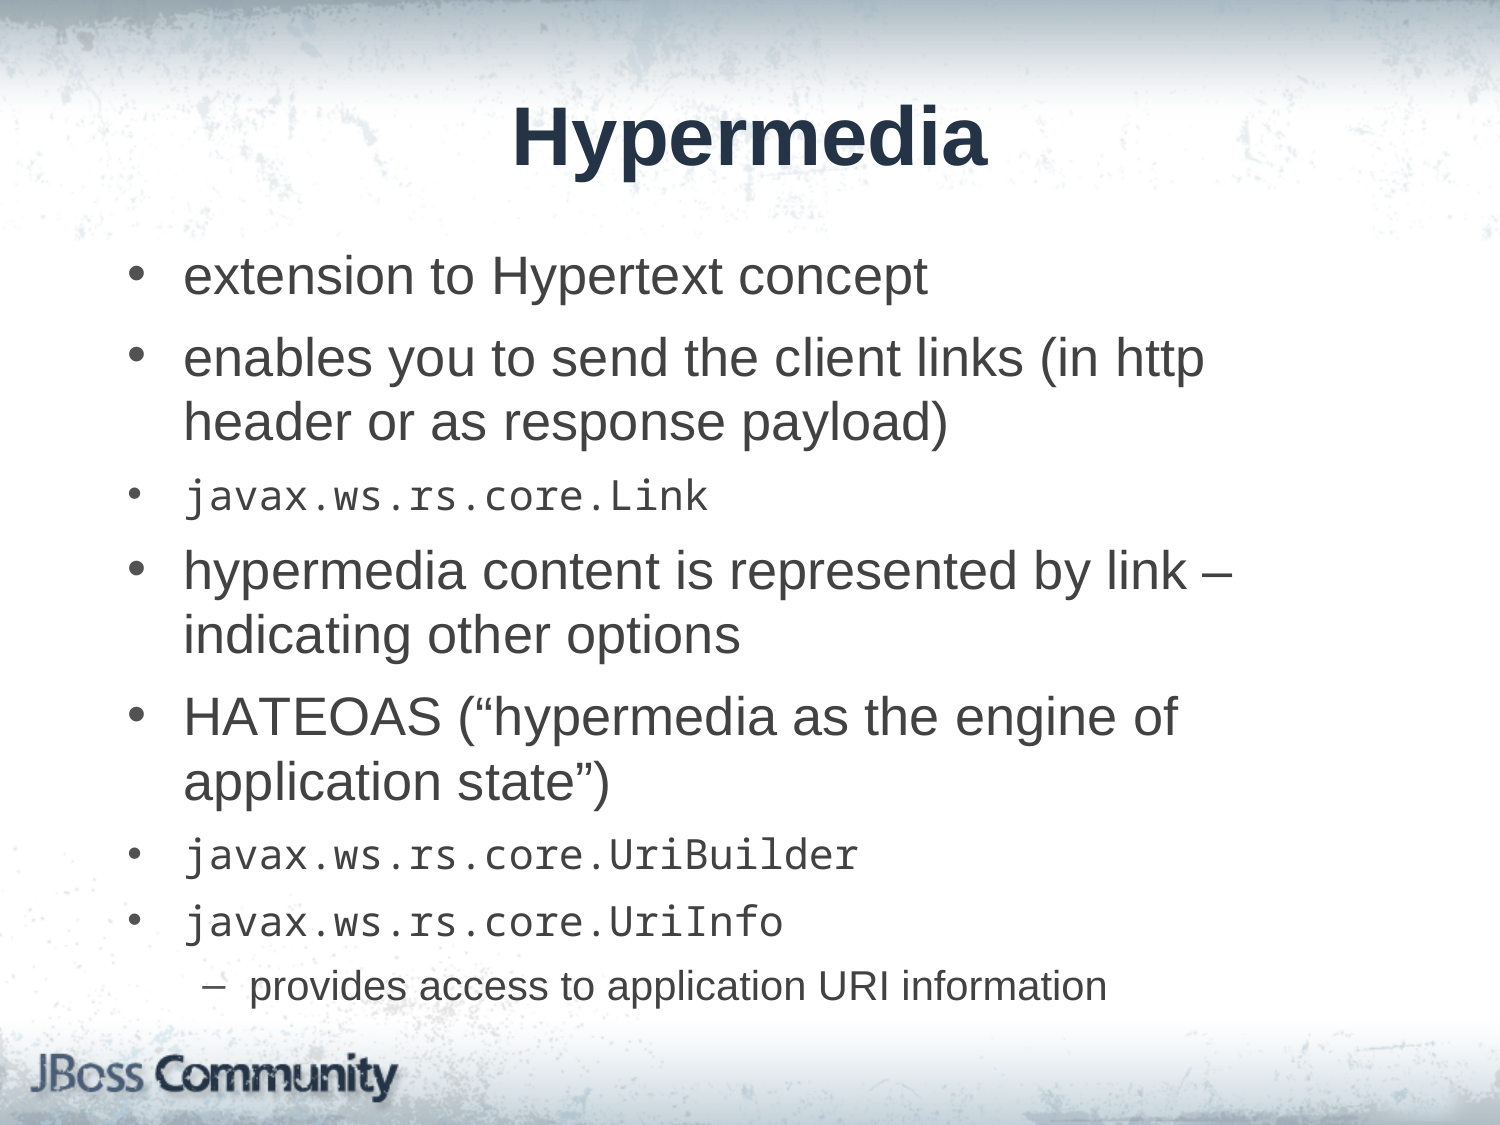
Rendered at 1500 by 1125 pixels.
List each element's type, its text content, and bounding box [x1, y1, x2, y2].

picture [0, 0, 1500, 1125]
title Hypermedia [112, 38, 1388, 226]
list extension to Hypertext concept enables you to send the client links (in http header or as response payload) javax.ws.rs.core.Link hypermedia content is represented by link – indicating other options HATEOAS (“hypermedia as the engine of application state”) javax.ws.rs.core.UriBuilder javax.ws.rs.core.UriInfo provides access to application URI information [112, 232, 1388, 1125]
